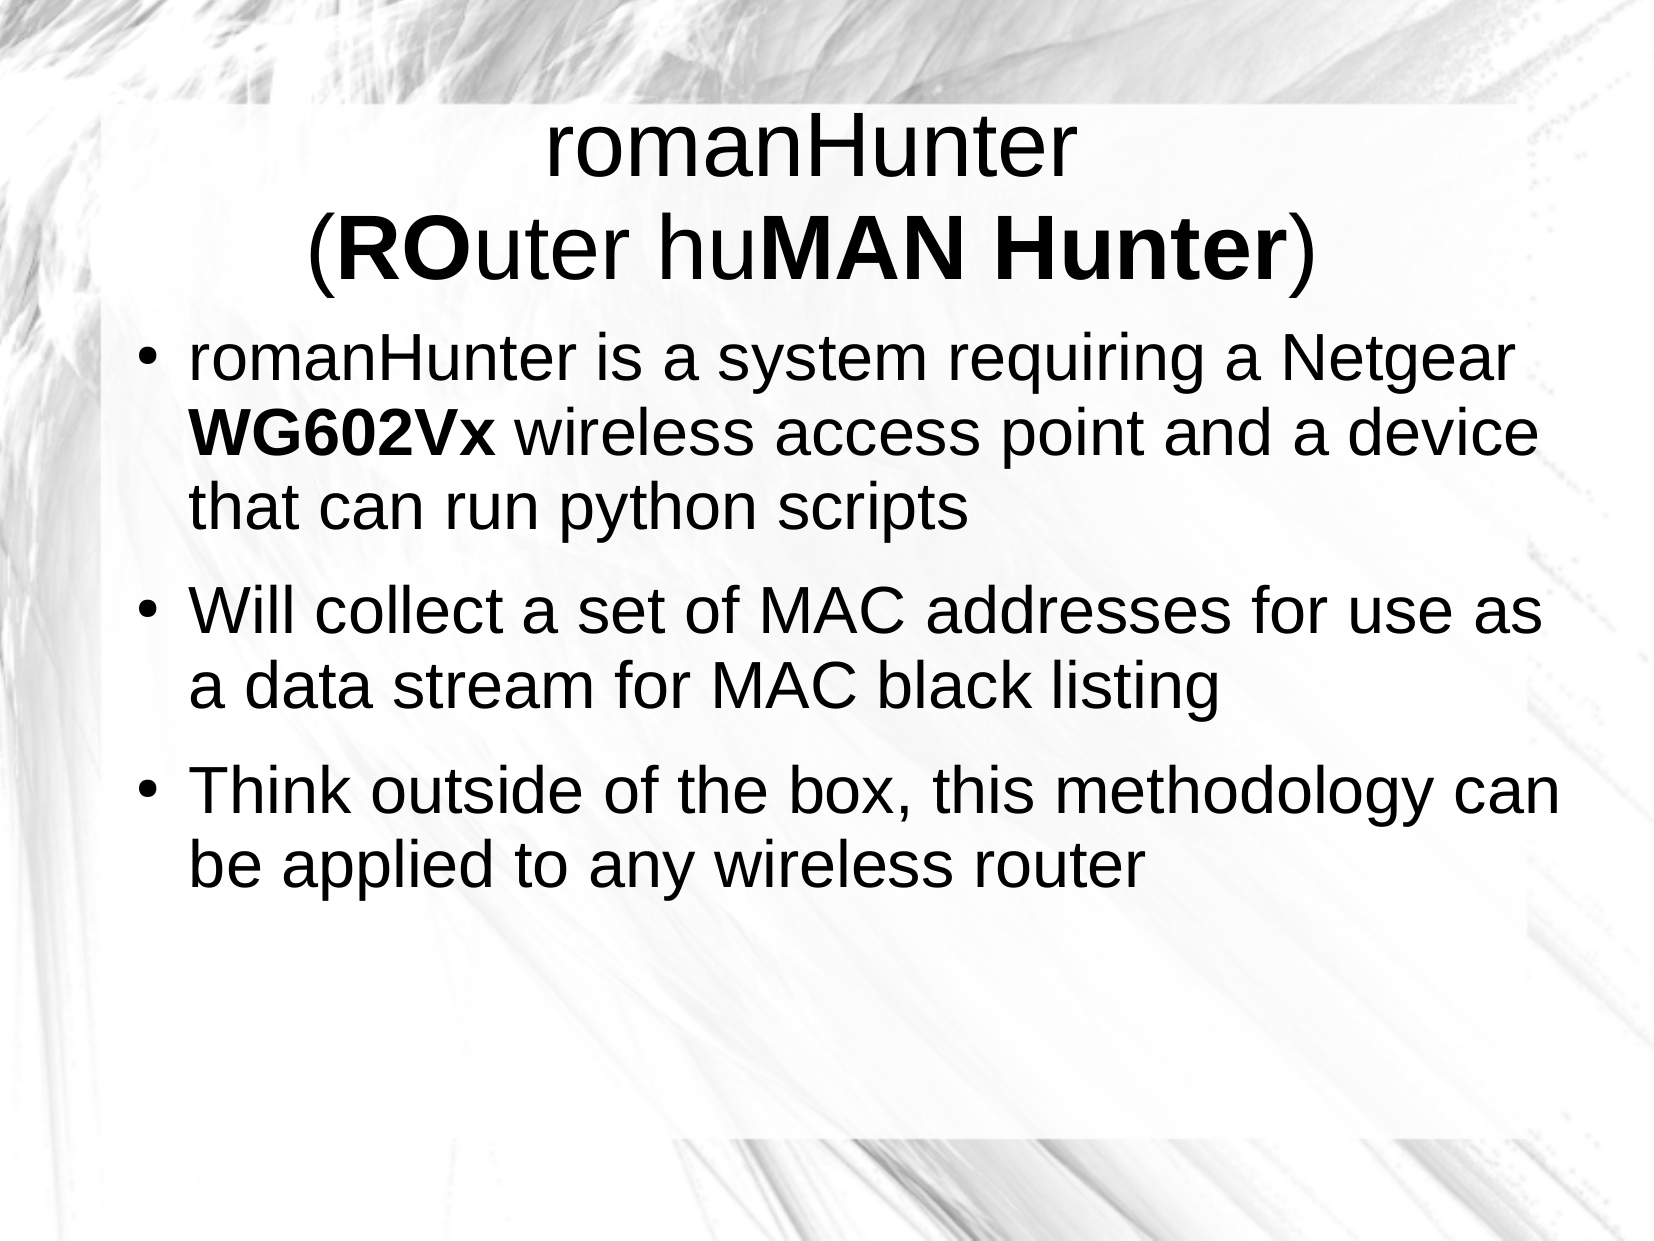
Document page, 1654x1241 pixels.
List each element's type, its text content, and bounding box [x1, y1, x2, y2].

picture [0, 0, 1654, 1241]
list romanHunter is a system requiring a Netgear WG602Vx wireless access point and a device that can run python scripts Will collect a set of MAC addresses for use as a data stream for MAC black listing Think outside of the box, this methodology can be applied to any wireless router [118, 319, 1571, 1005]
title romanHunter (ROuter huMAN Hunter) [118, 93, 1506, 299]
